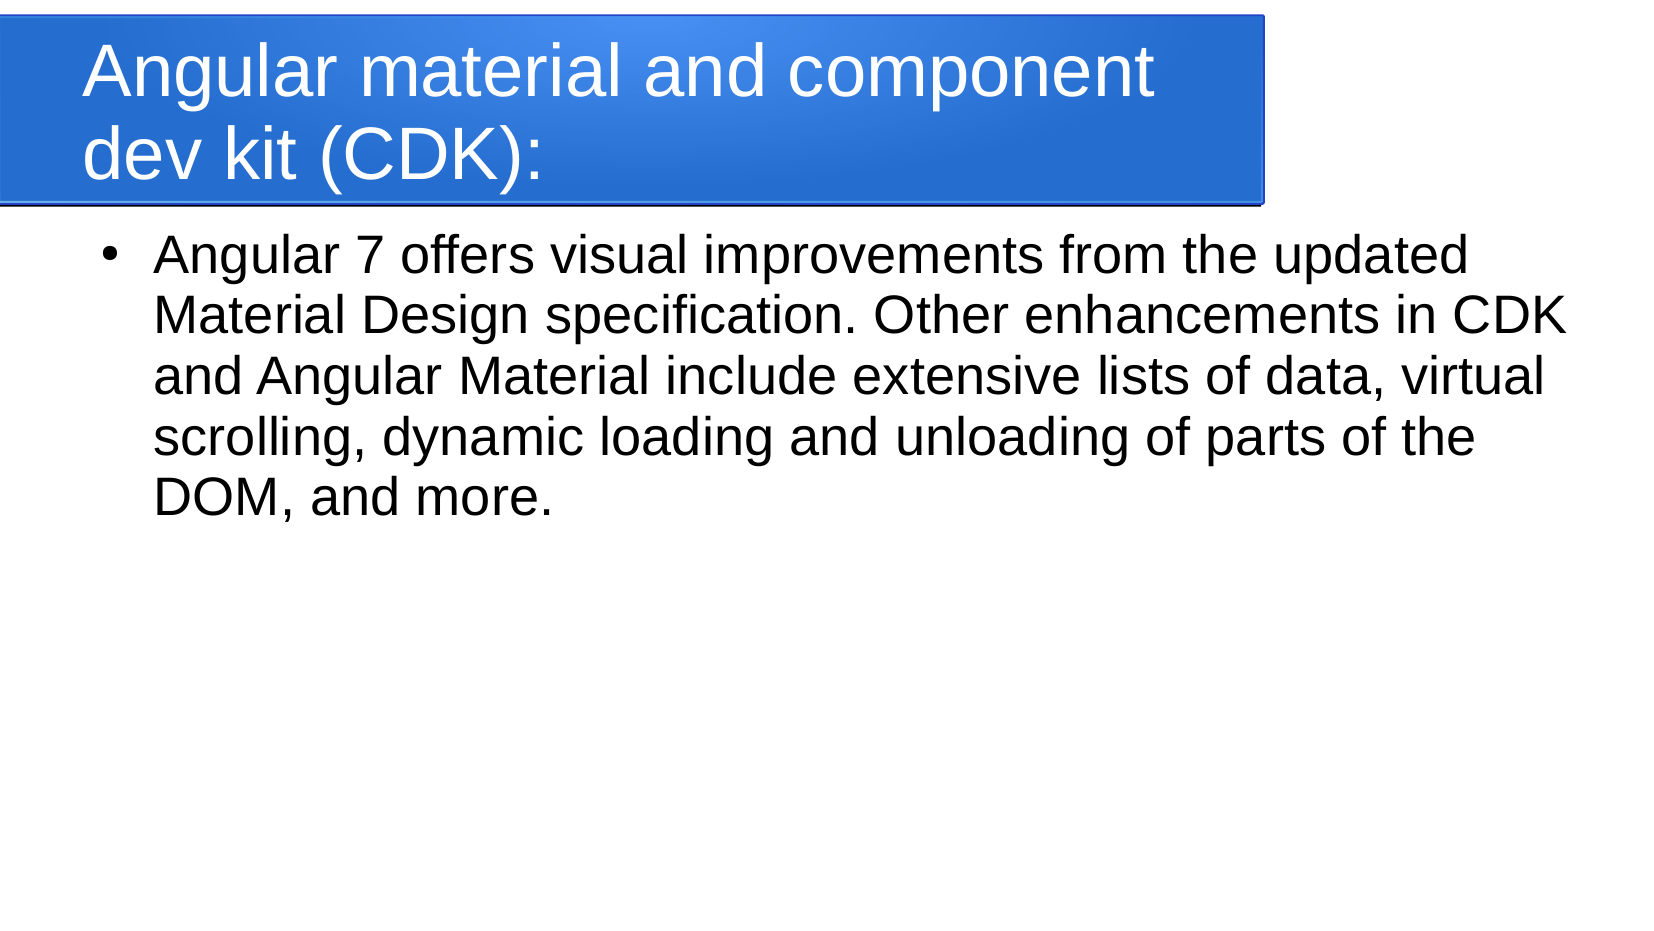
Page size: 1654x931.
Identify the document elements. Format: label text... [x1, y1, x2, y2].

title Angular material and component dev kit (CDK): [82, 29, 1235, 196]
list Angular 7 offers visual improvements from the updated Material Design specification. Other enhancements in CDK and Angular Material include extensive lists of data, virtual scrolling, dynamic loading and unloading of parts of the DOM, and more. [82, 224, 1571, 764]
